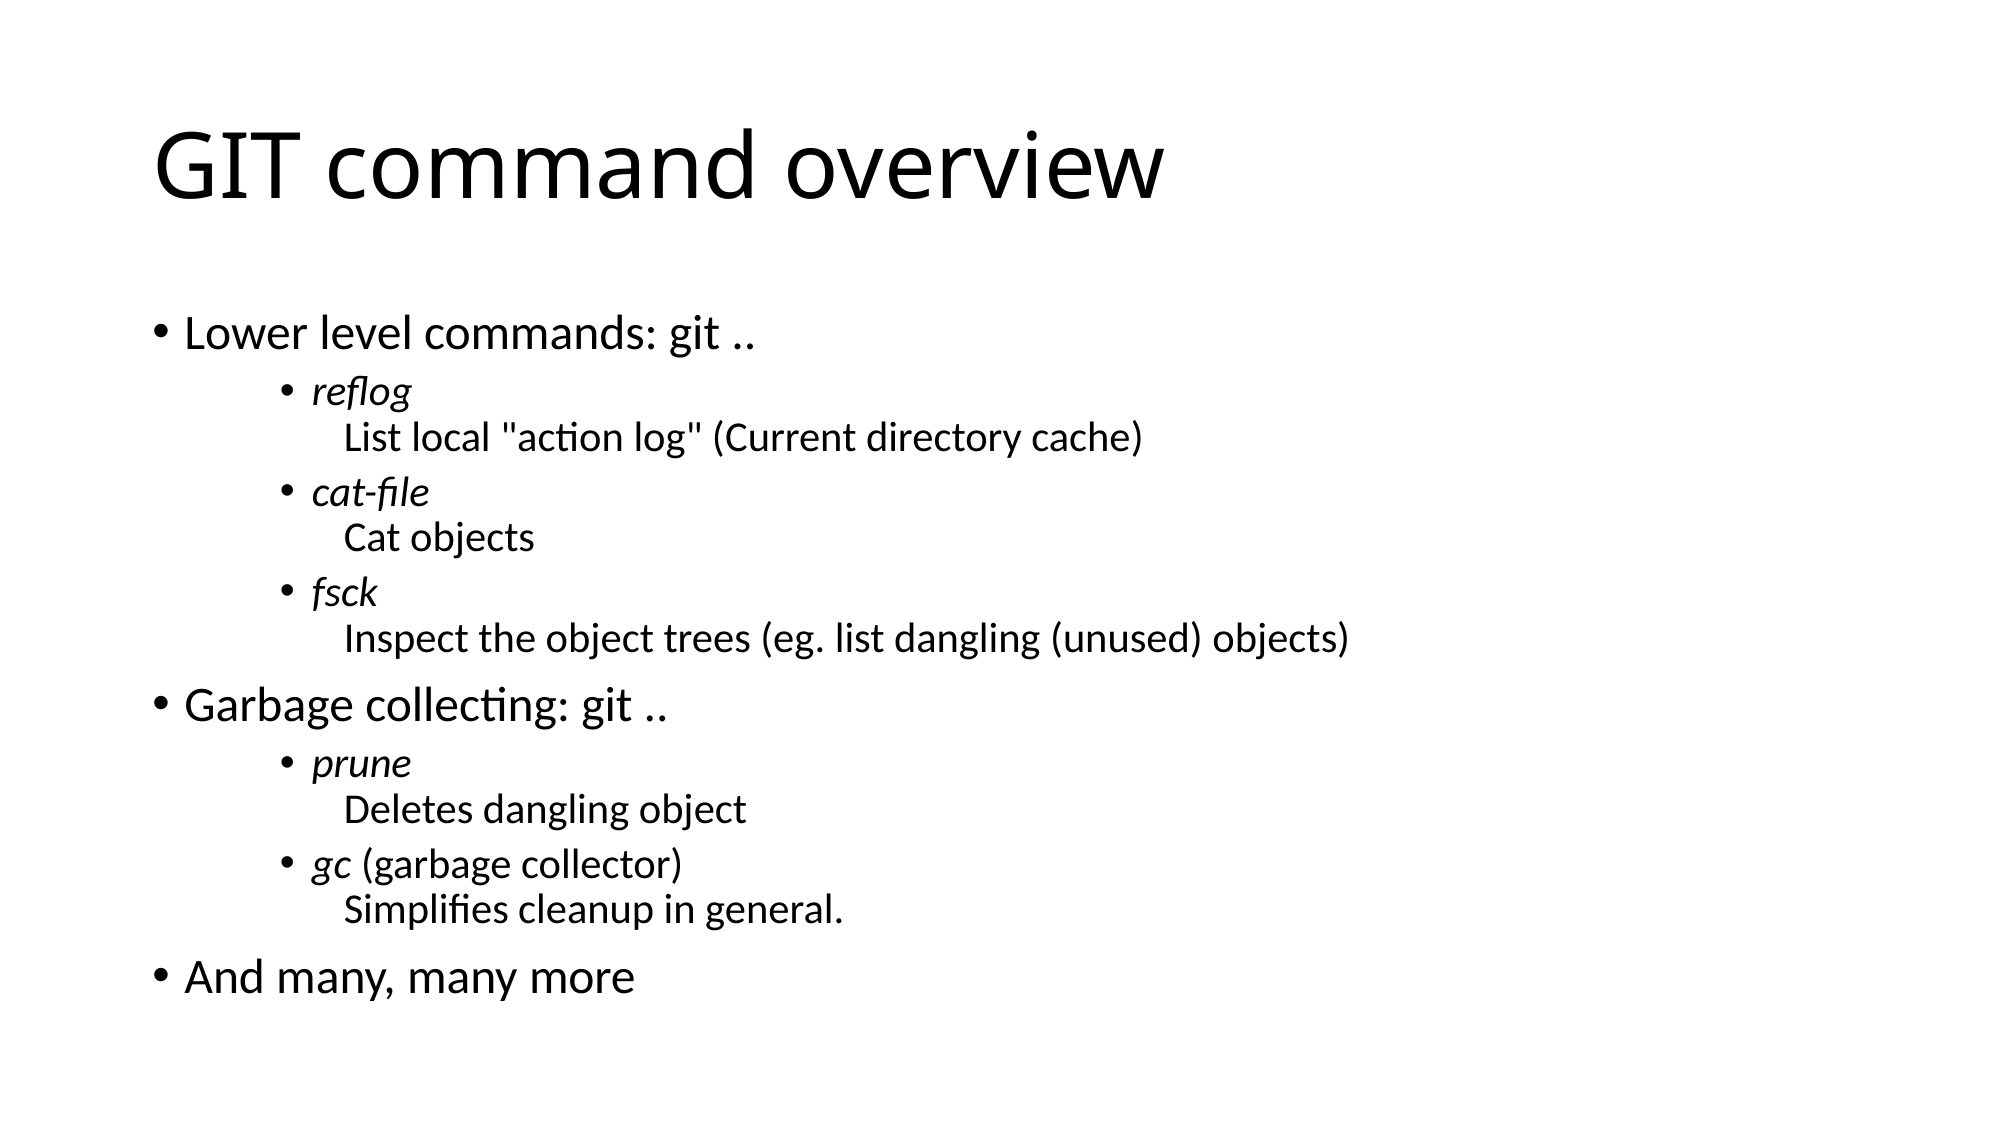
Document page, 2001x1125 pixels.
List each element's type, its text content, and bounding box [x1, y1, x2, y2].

list Lower level commands: git .. reflog List local "action log" (Current directory cache) cat-file Cat objects fsck Inspect the object trees (eg. list dangling (unused) objects) Garbage collecting: git .. prune Deletes dangling object gc (garbage collector) Simplifies cleanup in general. And many, many more [137, 299, 1863, 1014]
title GIT command overview [137, 59, 1863, 278]
